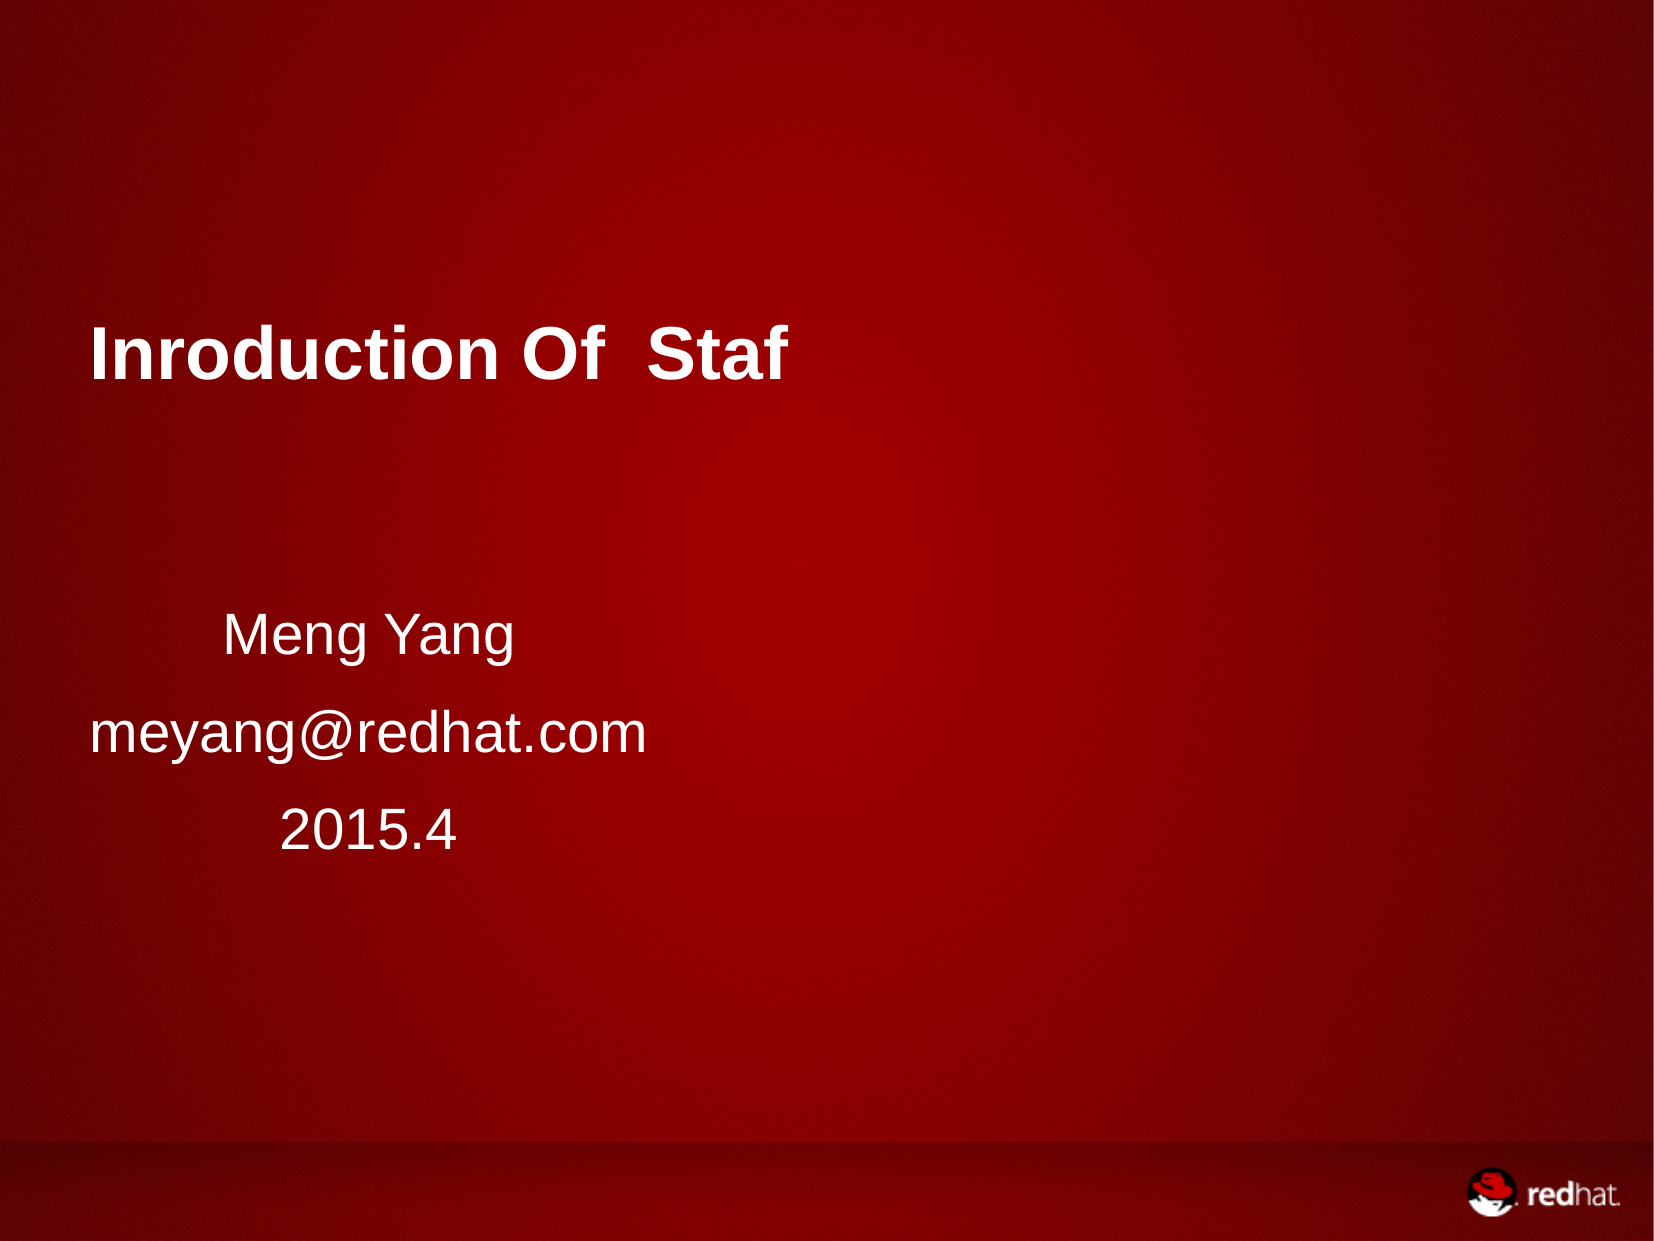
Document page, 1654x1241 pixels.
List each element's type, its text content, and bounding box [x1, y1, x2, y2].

text_box Meng Yang meyang@redhat.com 2015.4 [75, 562, 733, 847]
picture [0, 0, 1654, 1241]
text_box Inroduction Of Staf [75, 262, 1276, 502]
